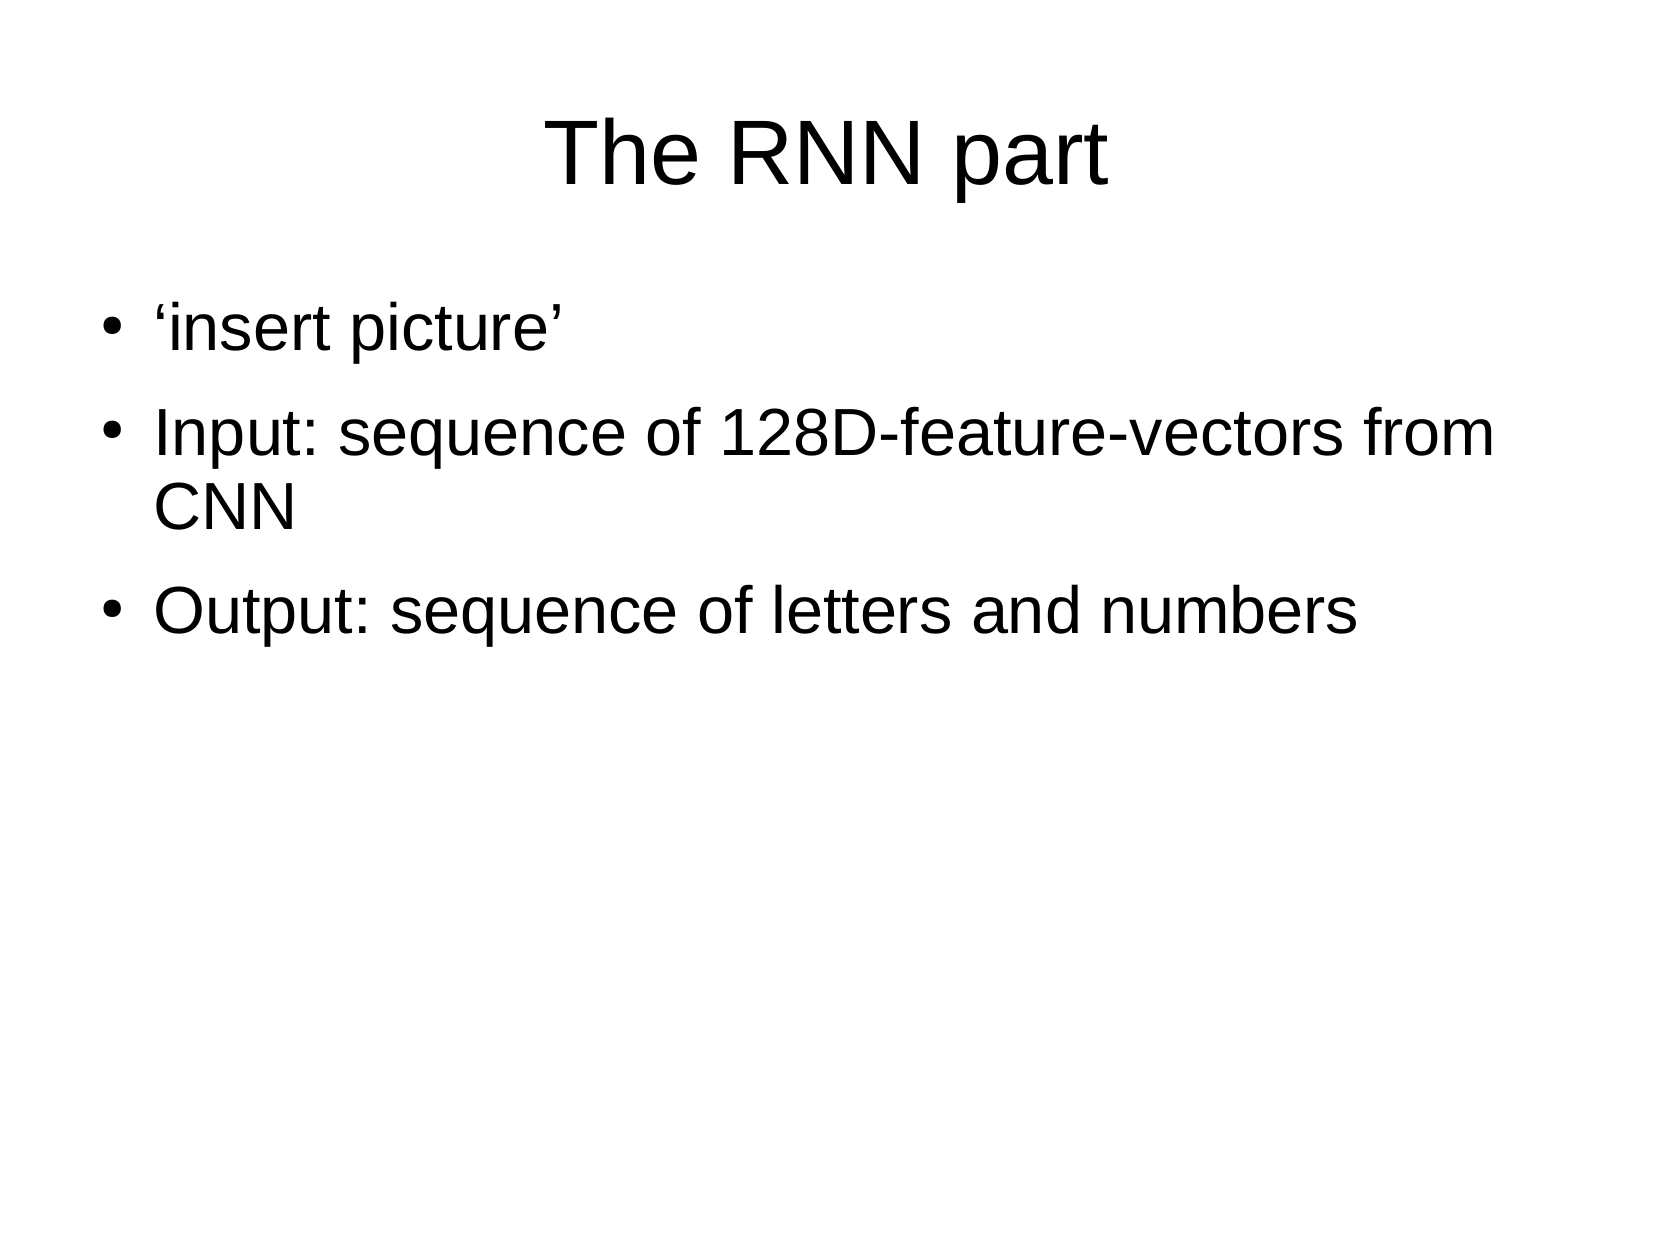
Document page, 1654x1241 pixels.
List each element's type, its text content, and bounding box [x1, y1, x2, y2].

list ‘insert picture’ Input: sequence of 128D-feature-vectors from CNN Output: sequence of letters and numbers [82, 290, 1571, 1010]
title The RNN part [82, 49, 1571, 257]
